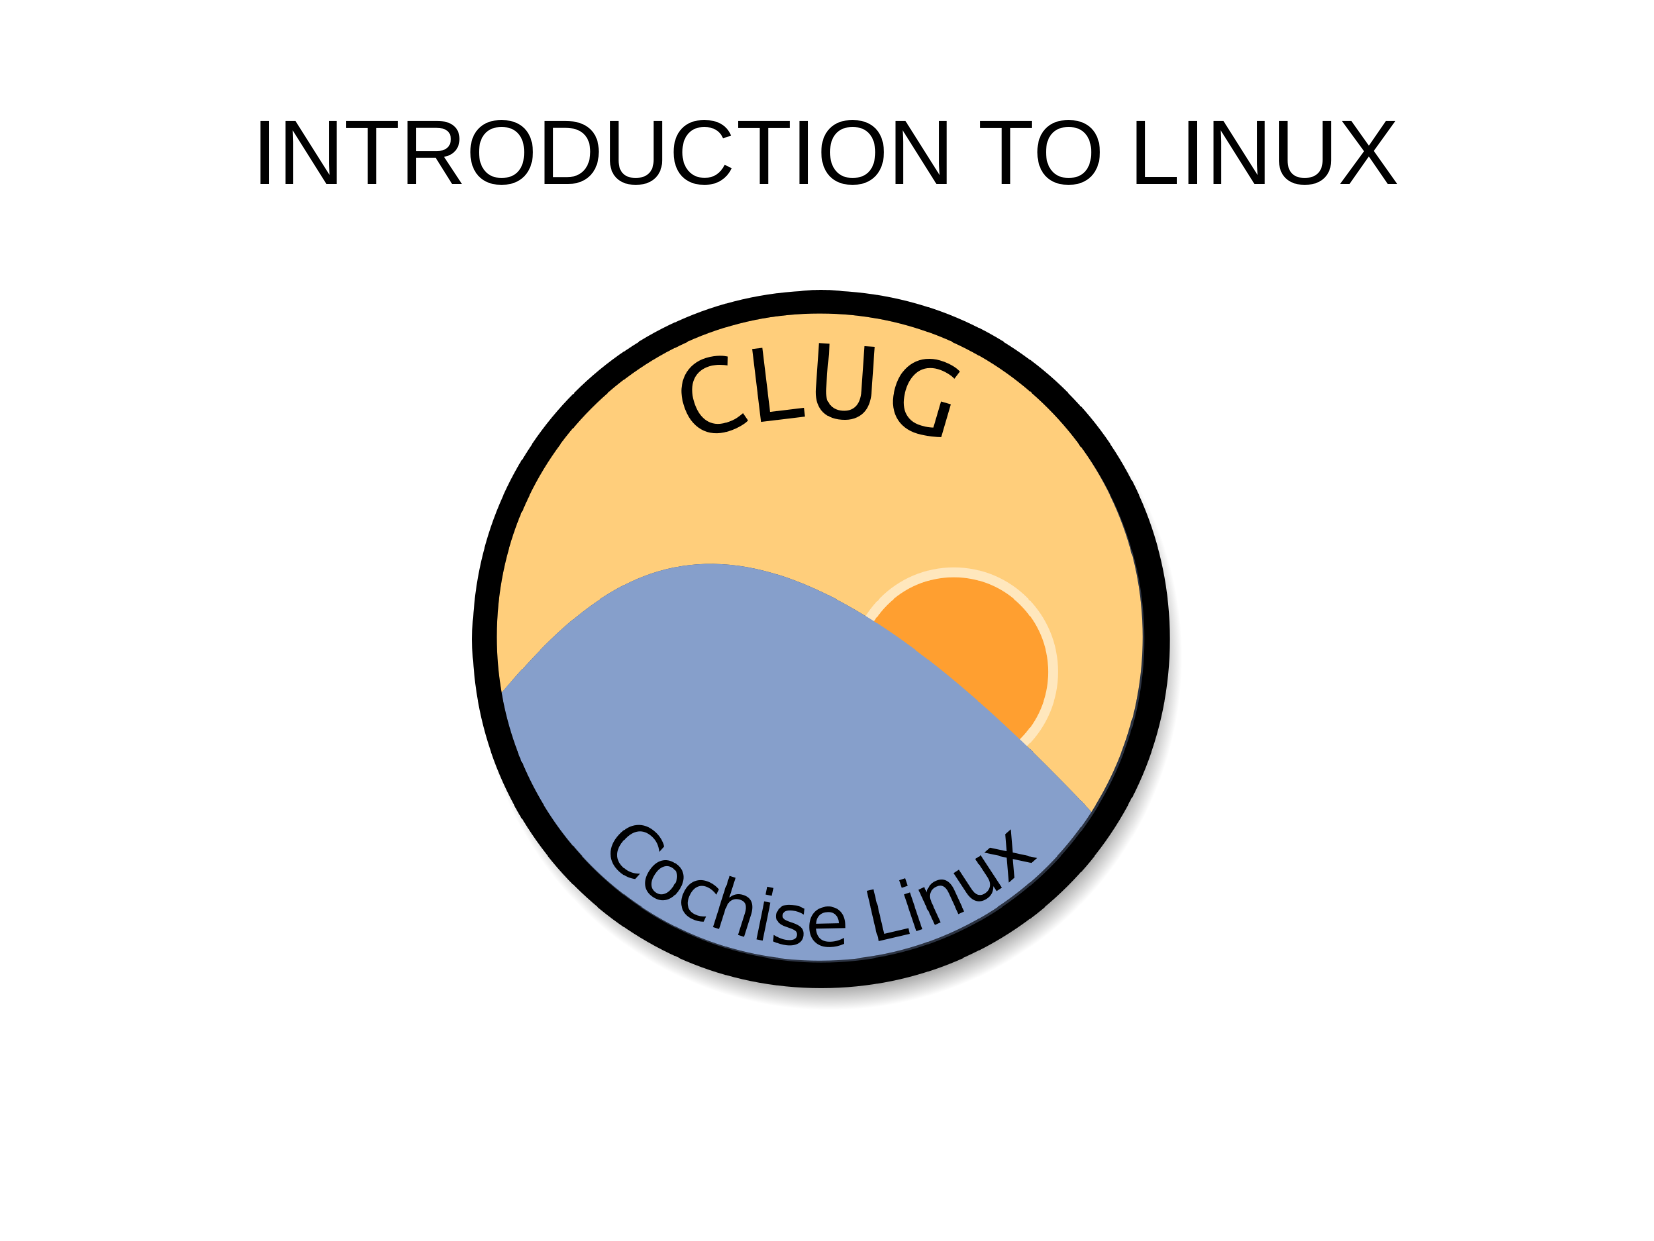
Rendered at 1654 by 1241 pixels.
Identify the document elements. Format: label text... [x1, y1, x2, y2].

picture [472, 290, 1182, 1010]
title INTRODUCTION TO LINUX [82, 49, 1571, 257]
